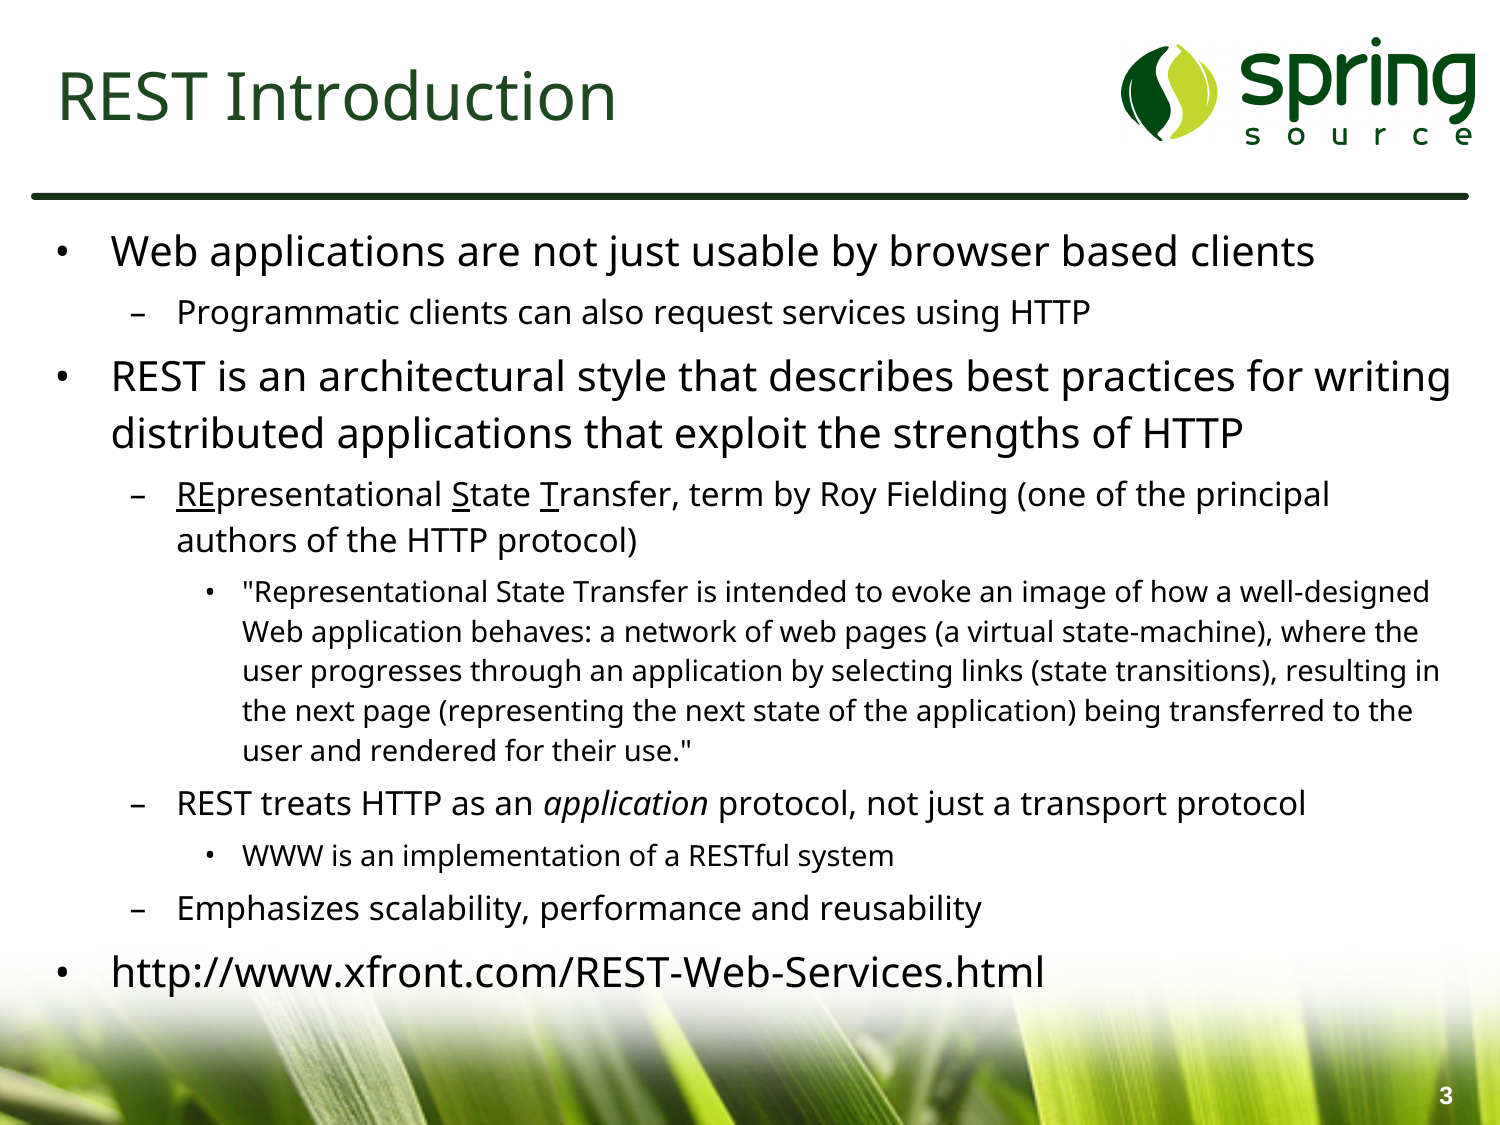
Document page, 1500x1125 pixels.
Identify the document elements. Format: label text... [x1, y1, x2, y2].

picture [500, 977, 513, 984]
title REST Introduction [56, 14, 1089, 175]
picture [752, 977, 764, 984]
picture [0, 944, 1500, 1125]
picture [403, 977, 416, 984]
picture [173, 977, 185, 984]
picture [1121, 37, 1475, 145]
list Web applications are not just usable by browser based clients Programmatic clients can also request services using HTTP REST is an architectural style that describes best practices for writing distributed applications that exploit the strengths of HTTP REpresentational State Transfer, term by Roy Fielding (one of the principal authors of the HTTP protocol) "Representational State Transfer is intended to evoke an image of how a well-designed Web application behaves: a network of web pages (a virtual state-machine), where the user progresses through an application by selecting links (state transitions), resulting in the next page (representing the next state of the application) being transferred to the user and rendered for their use." REST treats HTTP as an application protocol, not just a transport protocol WWW is an implementation of a RESTful system Emphasizes scalability, performance and reusability http://www.xfront.com/REST-Web-Services.html [54, 221, 1456, 977]
